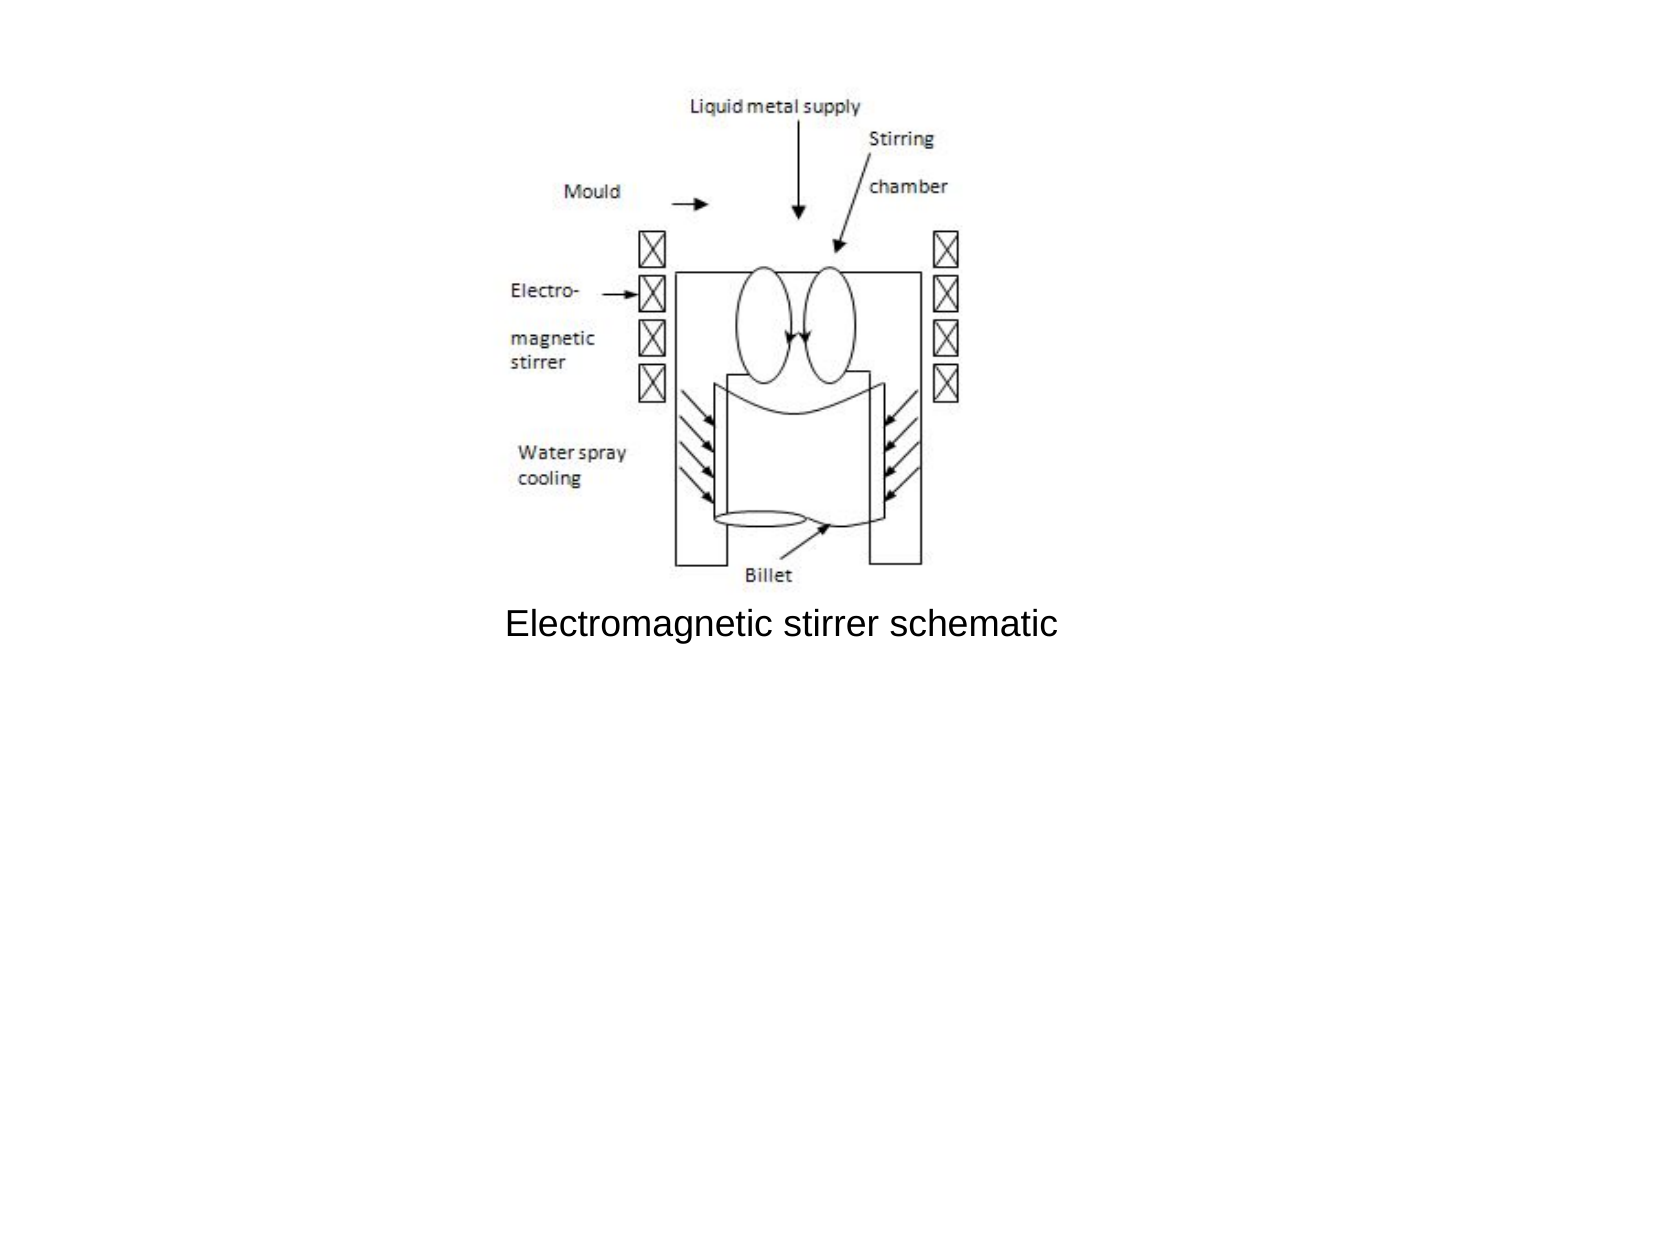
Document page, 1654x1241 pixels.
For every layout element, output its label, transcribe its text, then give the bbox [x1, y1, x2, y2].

picture [465, 74, 1078, 601]
text_box Electromagnetic stirrer schematic [490, 594, 1084, 652]
